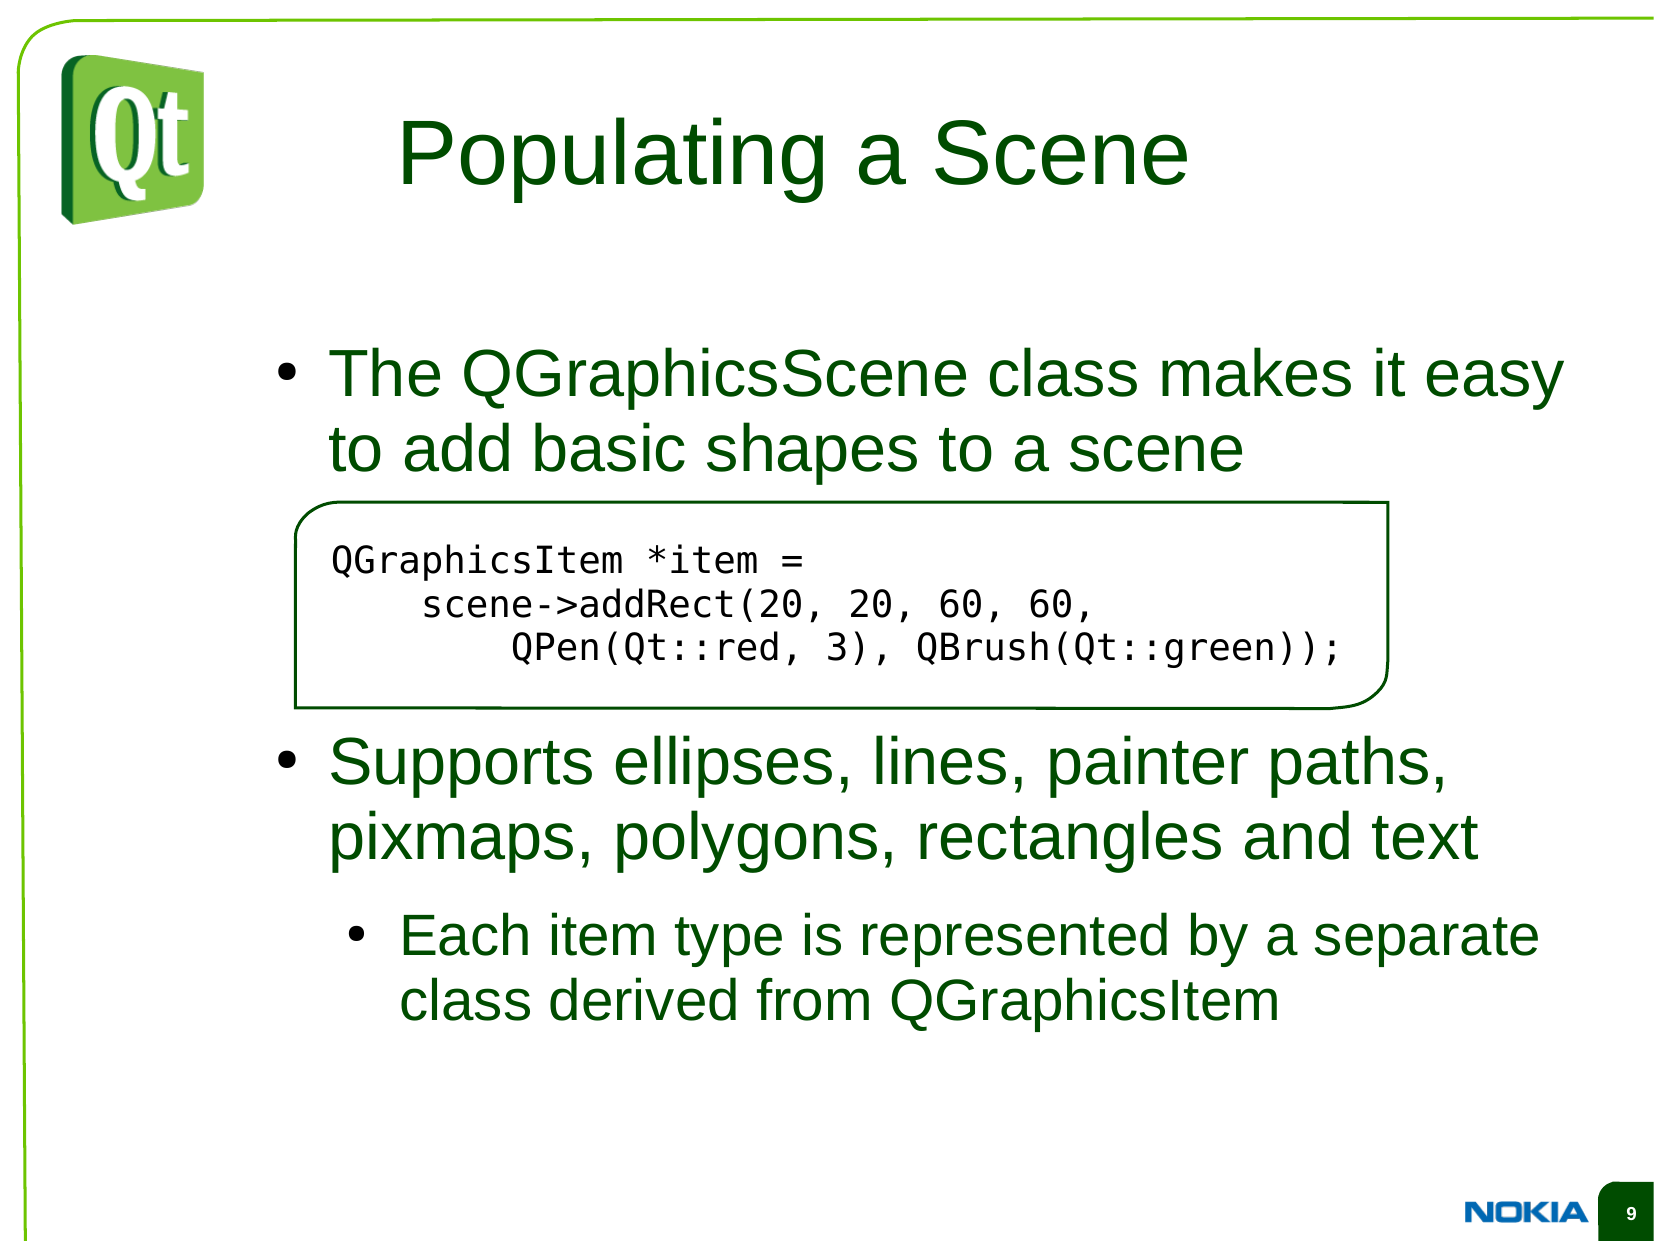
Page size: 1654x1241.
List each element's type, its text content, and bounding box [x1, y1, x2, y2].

title Populating a Scene [257, 56, 1333, 250]
text_box QGraphicsItem *item = scene->addRect(20, 20, 60, 60, QPen(Qt::red, 3), QBrush(Qt::green)); [316, 531, 1359, 677]
list The QGraphicsScene class makes it easy to add basic shapes to a scene Supports ellipses, lines, painter paths, pixmaps, polygons, rectangles and text Each item type is represented by a separate class derived from QGraphicsItem [257, 336, 1577, 1156]
picture [61, 55, 204, 225]
picture [1465, 1201, 1589, 1223]
